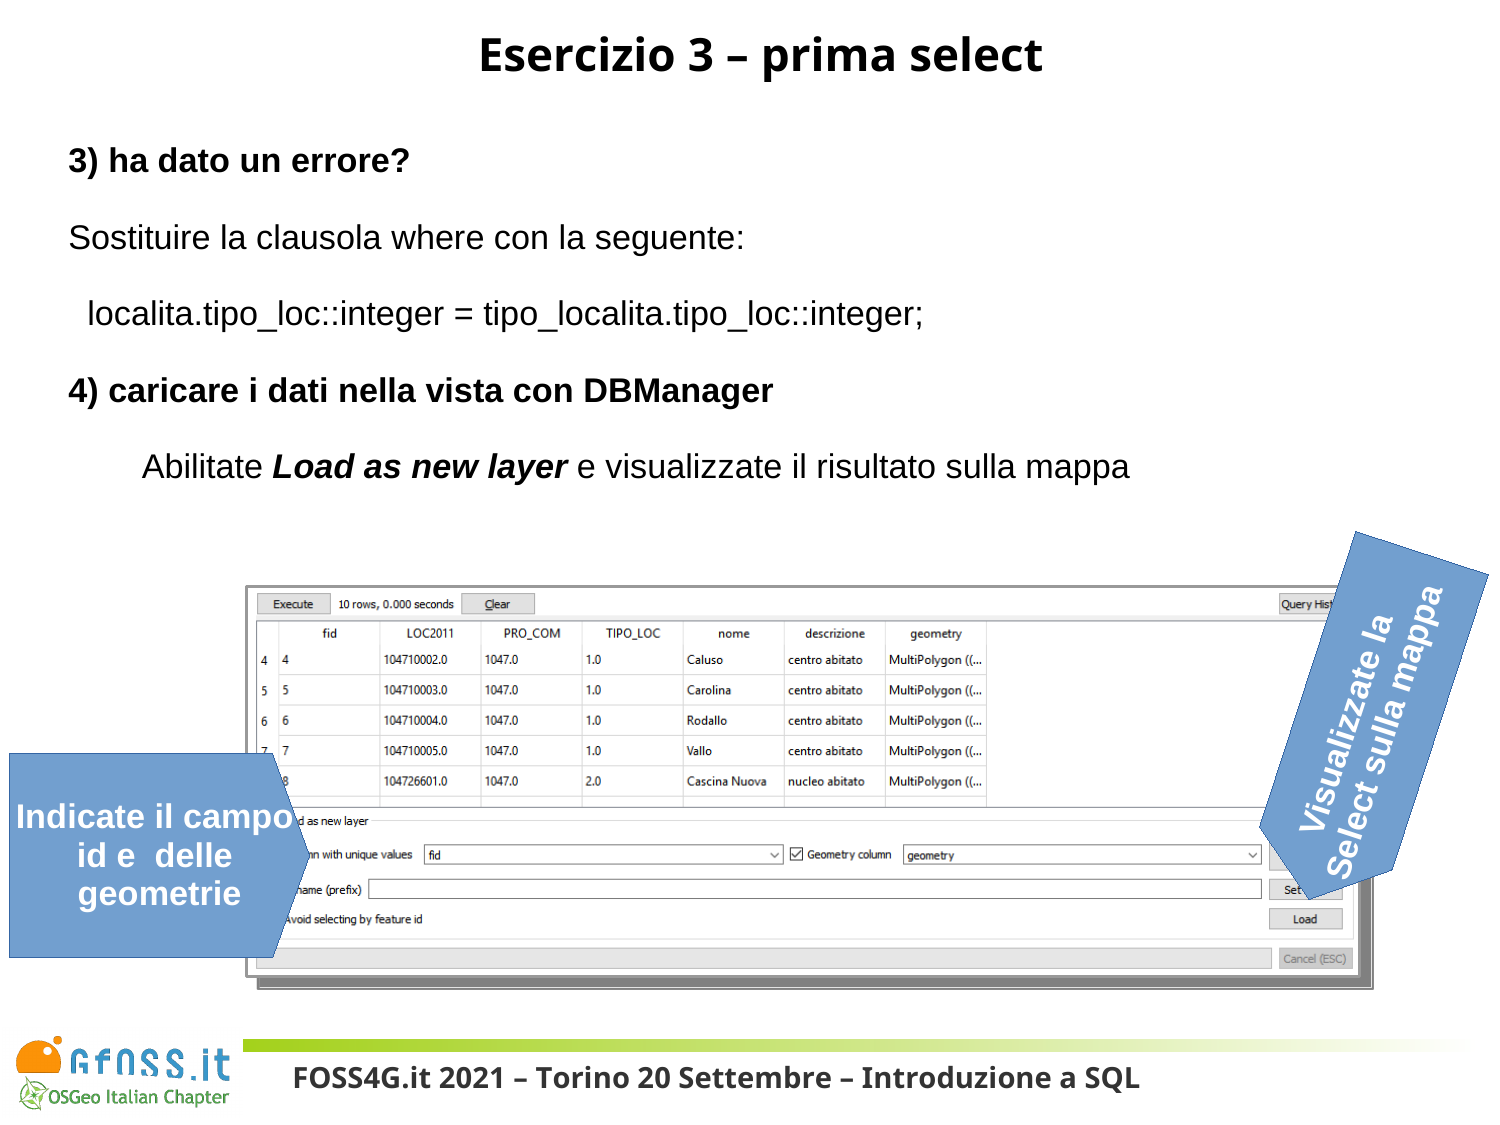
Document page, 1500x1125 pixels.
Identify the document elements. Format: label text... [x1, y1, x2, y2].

title Esercizio 3 – prima select [21, 26, 1500, 82]
text_box Visualizzate la Select sulla mappa [1259, 531, 1489, 900]
text_box Indicate il campo id e delle geometrie [9, 753, 310, 958]
picture [2, 1027, 243, 1118]
text_box 3) ha dato un errore? Sostituire la clausola where con la seguente: localita.tipo_loc::integer = tipo_localita.tipo_loc::integer; 4) caricare i dati nella vista con DBManager Abilitate Load as new layer e visualizzate il risultato sulla mappa [53, 134, 1447, 571]
picture [248, 588, 1359, 975]
